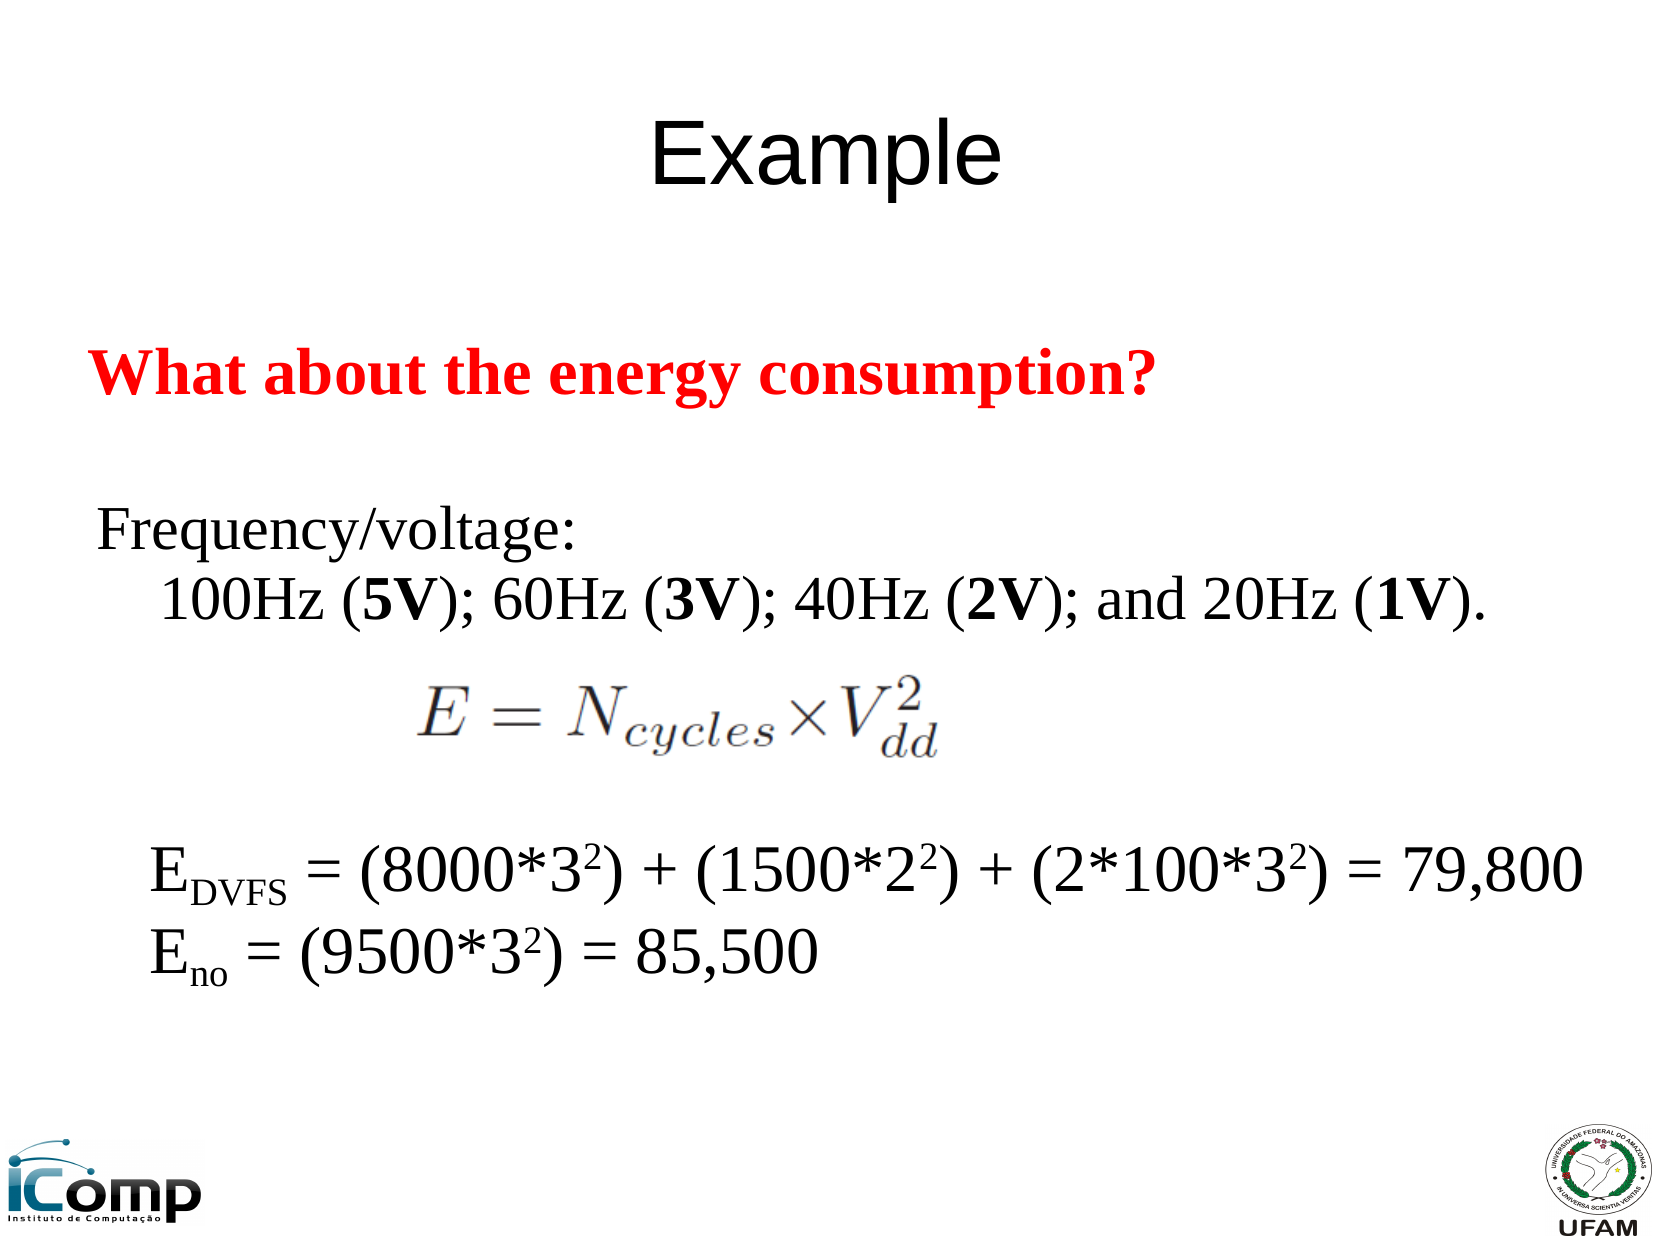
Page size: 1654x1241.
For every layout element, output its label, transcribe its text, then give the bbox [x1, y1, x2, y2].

text_box What about the energy consumption? [72, 327, 1178, 417]
title Example [82, 49, 1571, 257]
picture [416, 669, 942, 764]
text_box Frequency/voltage: 100Hz (5V); 60Hz (3V); 40Hz (2V); and 20Hz (1V). [81, 486, 1504, 641]
text_box EDVFS = (8000*32) + (1500*22) + (2*100*32) = 79,800 Eno = (9500*32) = 85,500 [134, 825, 1601, 1154]
picture [5, 1139, 205, 1226]
picture [1545, 1124, 1652, 1236]
